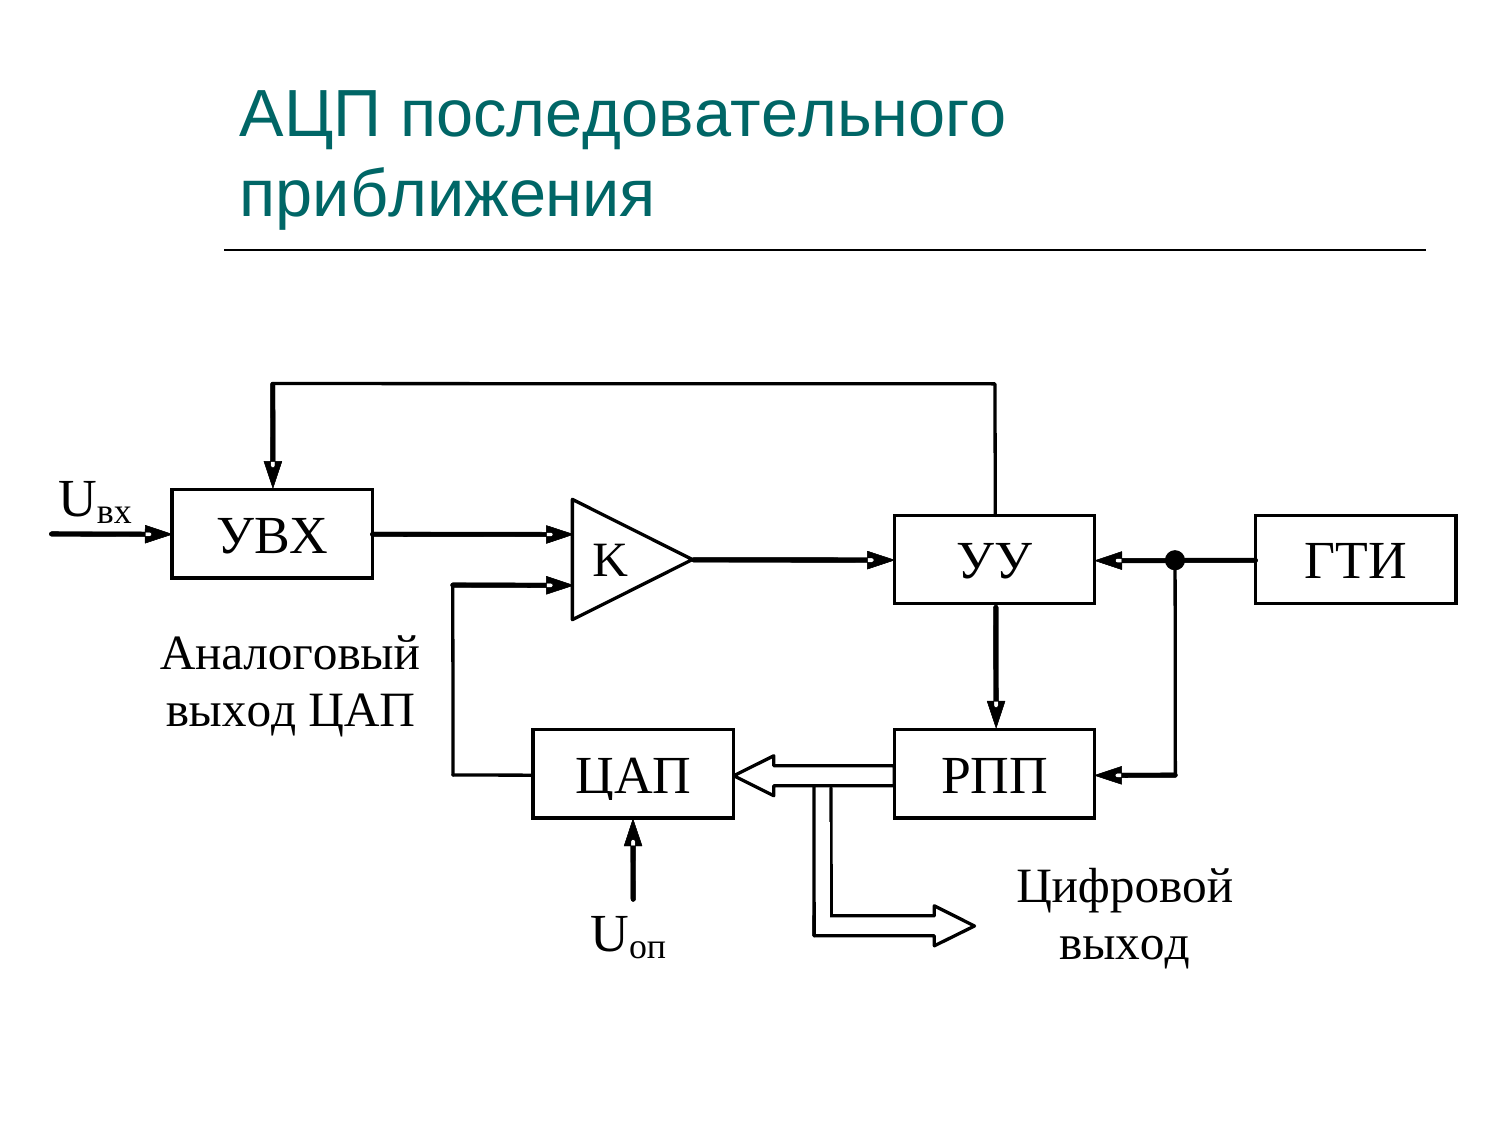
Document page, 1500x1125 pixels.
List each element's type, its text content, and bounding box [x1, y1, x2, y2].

title АЦП последовательного приближения [224, 49, 1425, 237]
picture [41, 373, 1459, 976]
